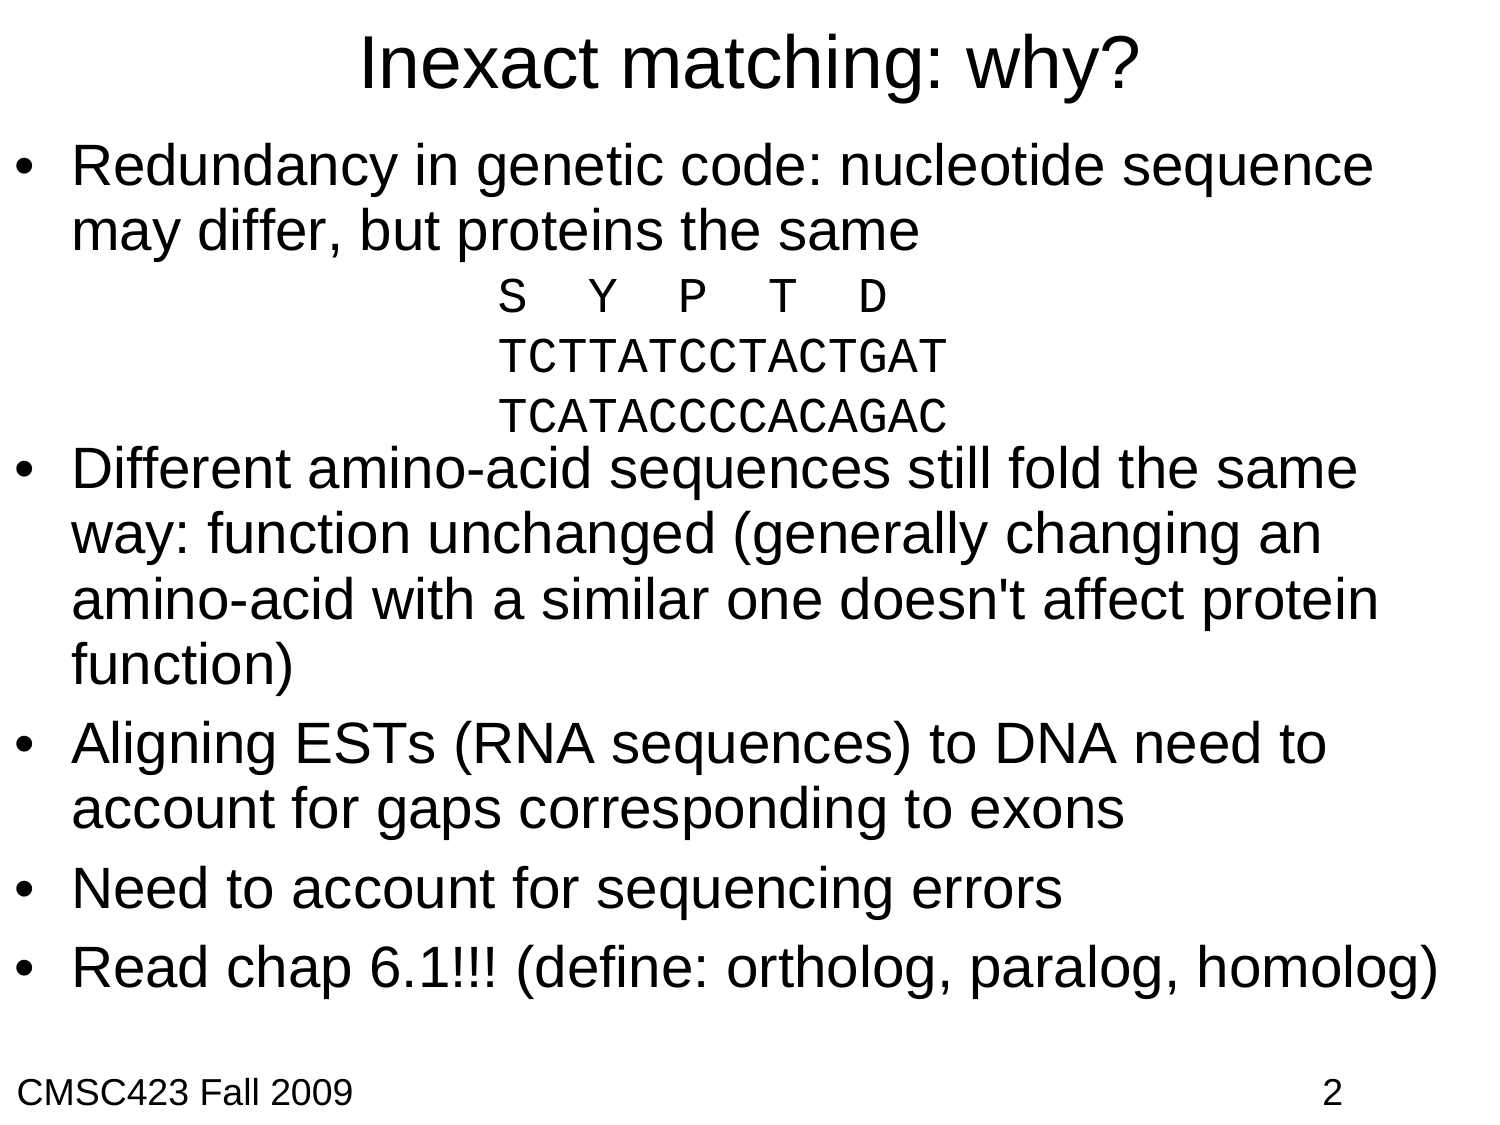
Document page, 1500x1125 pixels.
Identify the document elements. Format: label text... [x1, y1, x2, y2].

text_box S Y P T D TCTTATCCTACTGAT TCATACCCCACAGAC [482, 255, 963, 451]
title Inexact matching: why? [0, 12, 1500, 113]
list Redundancy in genetic code: nucleotide sequence may differ, but proteins the same Different amino-acid sequences still fold the same way: function unchanged (generally changing an amino-acid with a similar one doesn't affect protein function) Aligning ESTs (RNA sequences) to DNA need to account for gaps corresponding to exons Need to account for sequencing errors Read chap 6.1!!! (define: ortholog, paralog, homolog) [0, 124, 1500, 1125]
